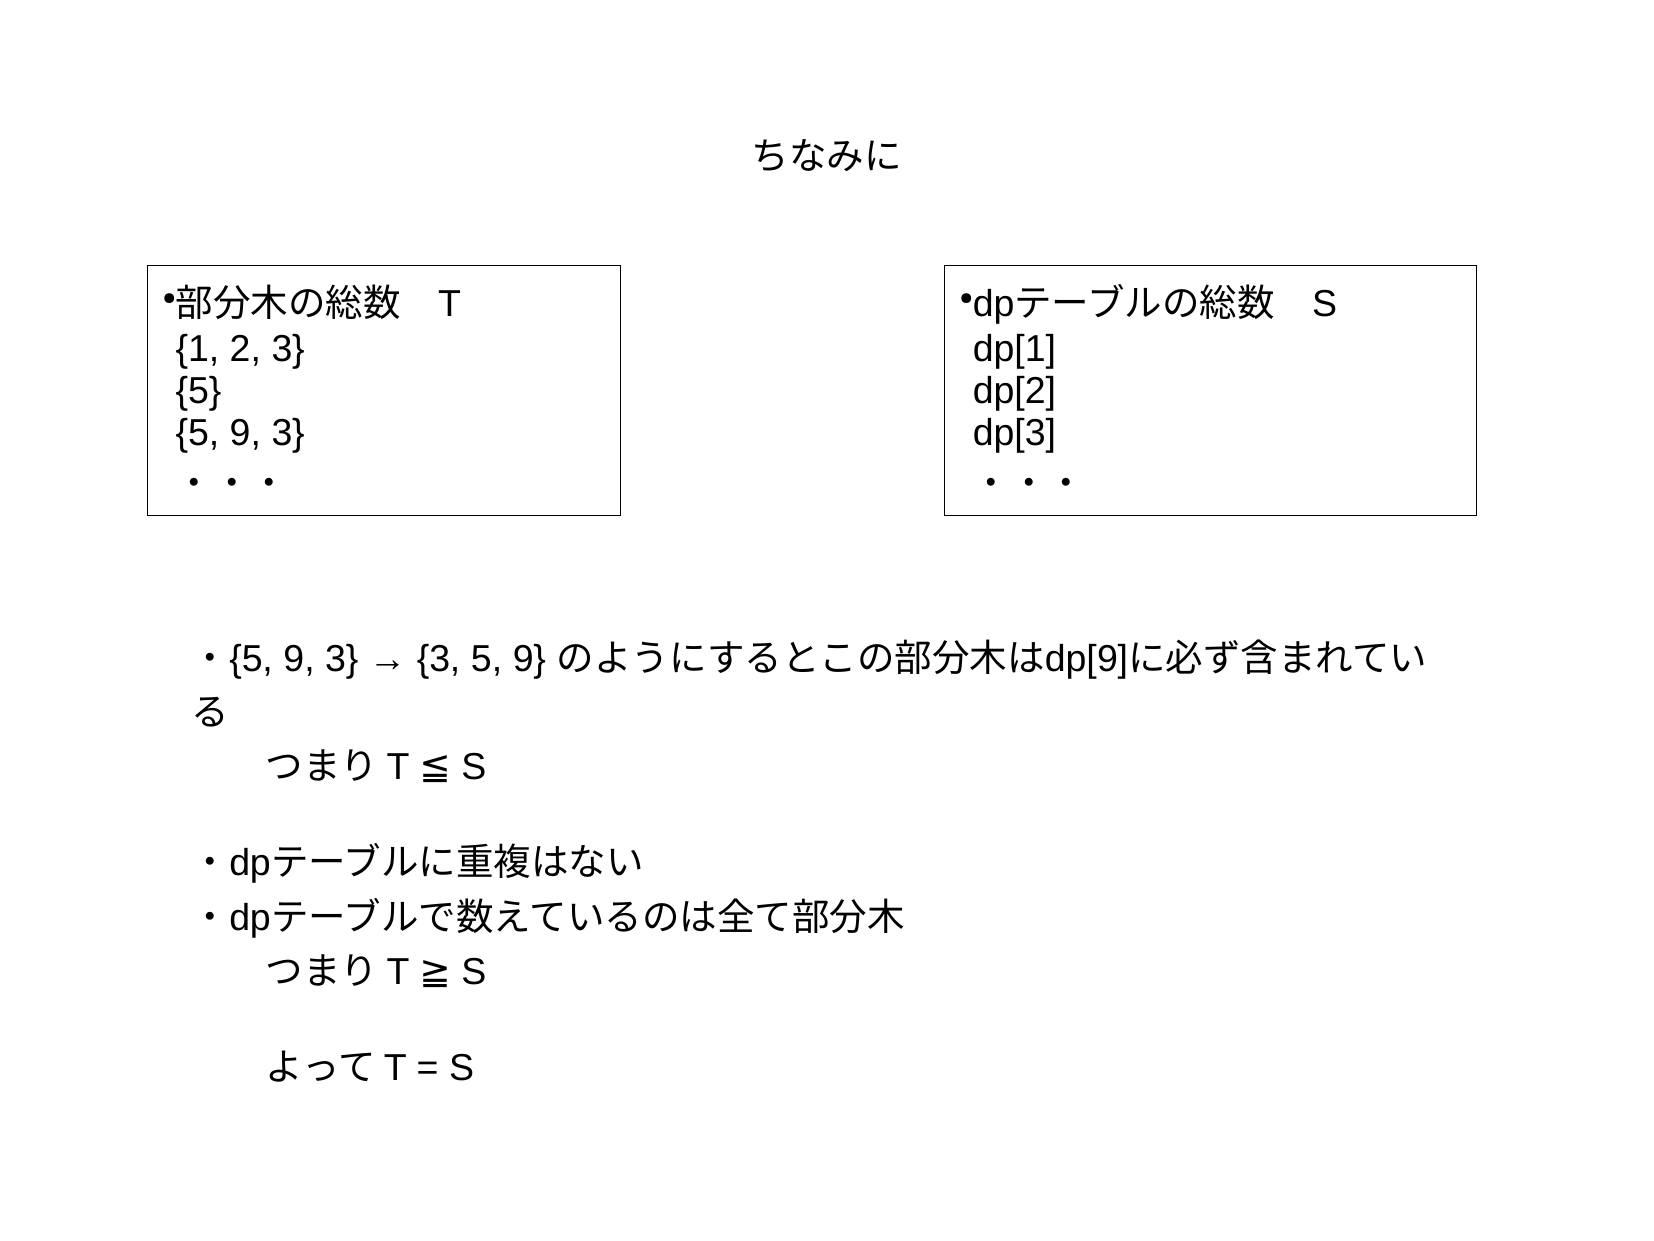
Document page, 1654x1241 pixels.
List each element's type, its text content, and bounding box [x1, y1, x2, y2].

title ちなみに [82, 49, 1571, 257]
text_box 部分木の総数 T {1, 2, 3} {5} {5, 9, 3} ・・・ [147, 265, 621, 487]
text_box ・{5, 9, 3} → {3, 5, 9} のようにするとこの部分木はdp[9]に必ず含まれている つまり T ≦ S ・dpテーブルに重複はない ・dpテーブルで数えているのは全て部分木 つまり T ≧ S よって T = S [177, 620, 1477, 963]
text_box dpテーブルの総数 S dp[1] dp[2] dp[3] ・・・ [944, 265, 1477, 487]
